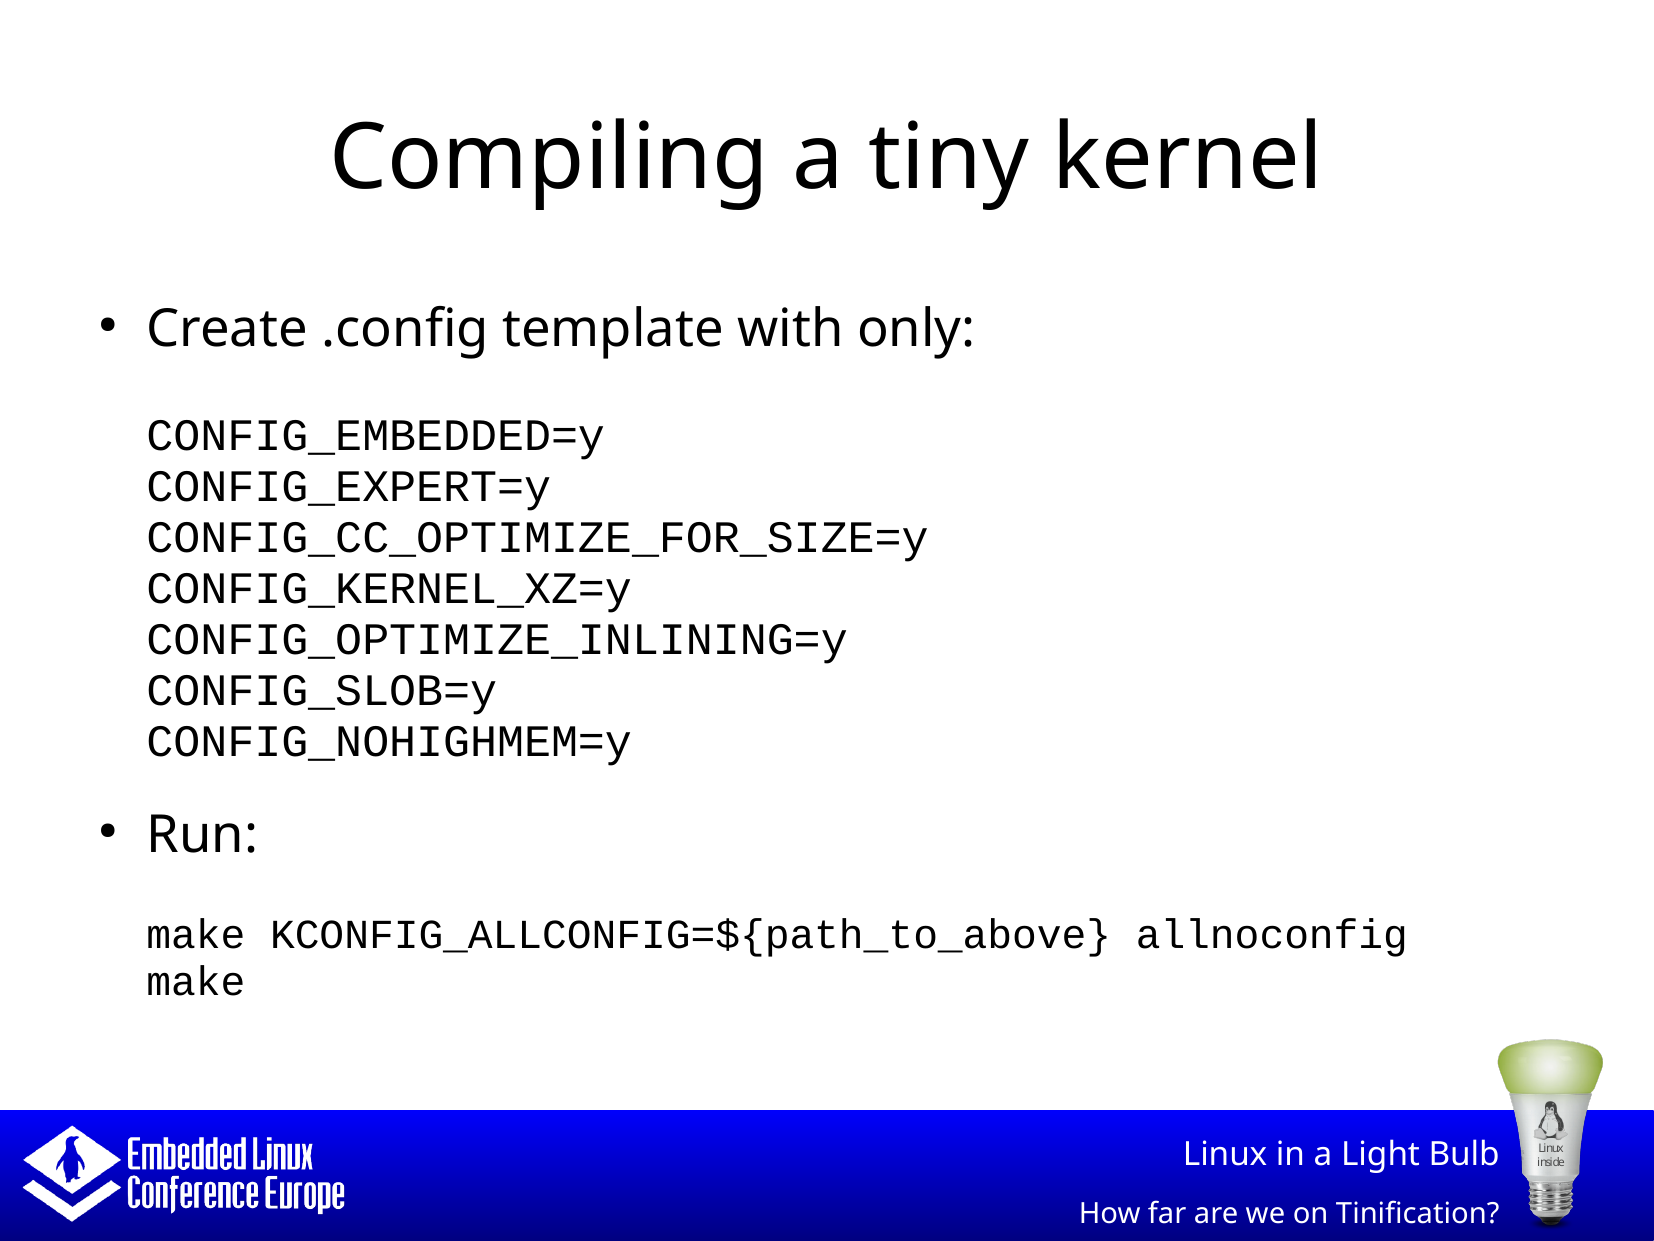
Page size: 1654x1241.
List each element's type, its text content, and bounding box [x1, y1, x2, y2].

picture [18, 1120, 349, 1226]
list Create .config template with only: CONFIG_EMBEDDED=y CONFIG_EXPERT=y CONFIG_CC_OPTIMIZE_FOR_SIZE=y CONFIG_KERNEL_XZ=y CONFIG_OPTIMIZE_INLINING=y CONFIG_SLOB=y CONFIG_NOHIGHMEM=y Run: make KCONFIG_ALLCONFIG=${path_to_above} allnoconfig make [82, 290, 1571, 1010]
title Compiling a tiny kernel [82, 49, 1571, 257]
